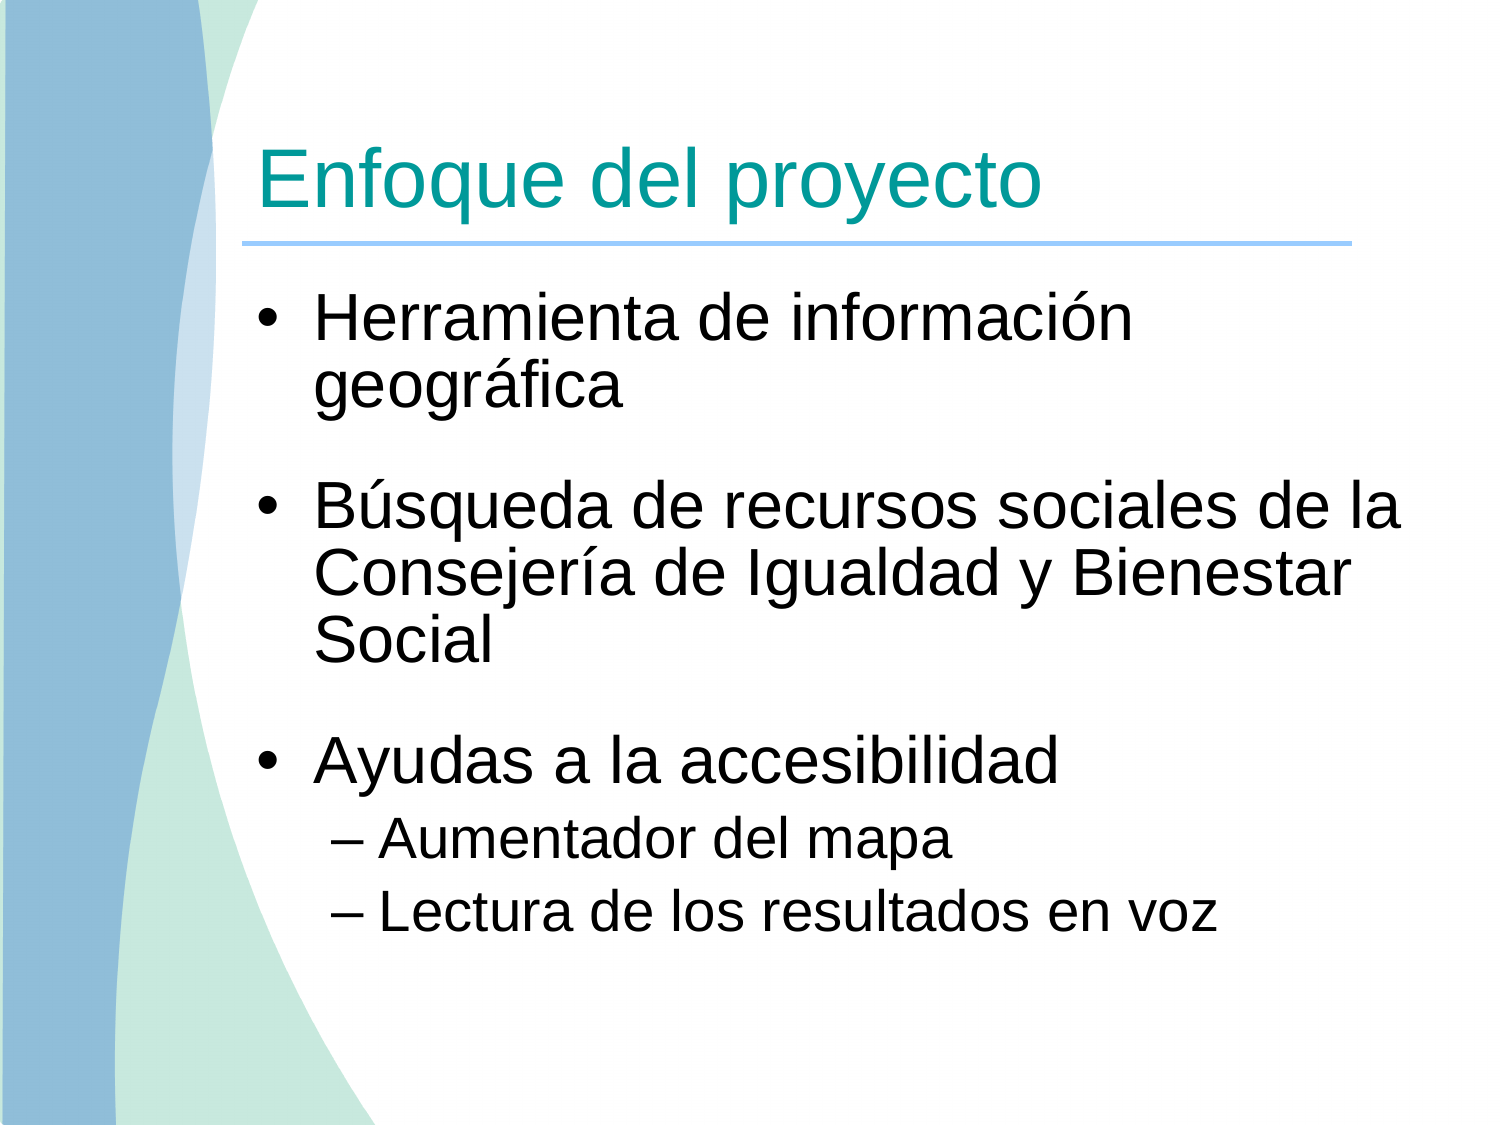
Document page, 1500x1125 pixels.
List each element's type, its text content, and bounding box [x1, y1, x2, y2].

picture [0, 0, 1500, 1125]
title Enfoque del proyecto [242, 124, 1105, 234]
list Herramienta de información geográfica Búsqueda de recursos sociales de la Consejería de Igualdad y Bienestar Social Ayudas a la accesibilidad Aumentador del mapa Lectura de los resultados en voz [242, 278, 1425, 1006]
